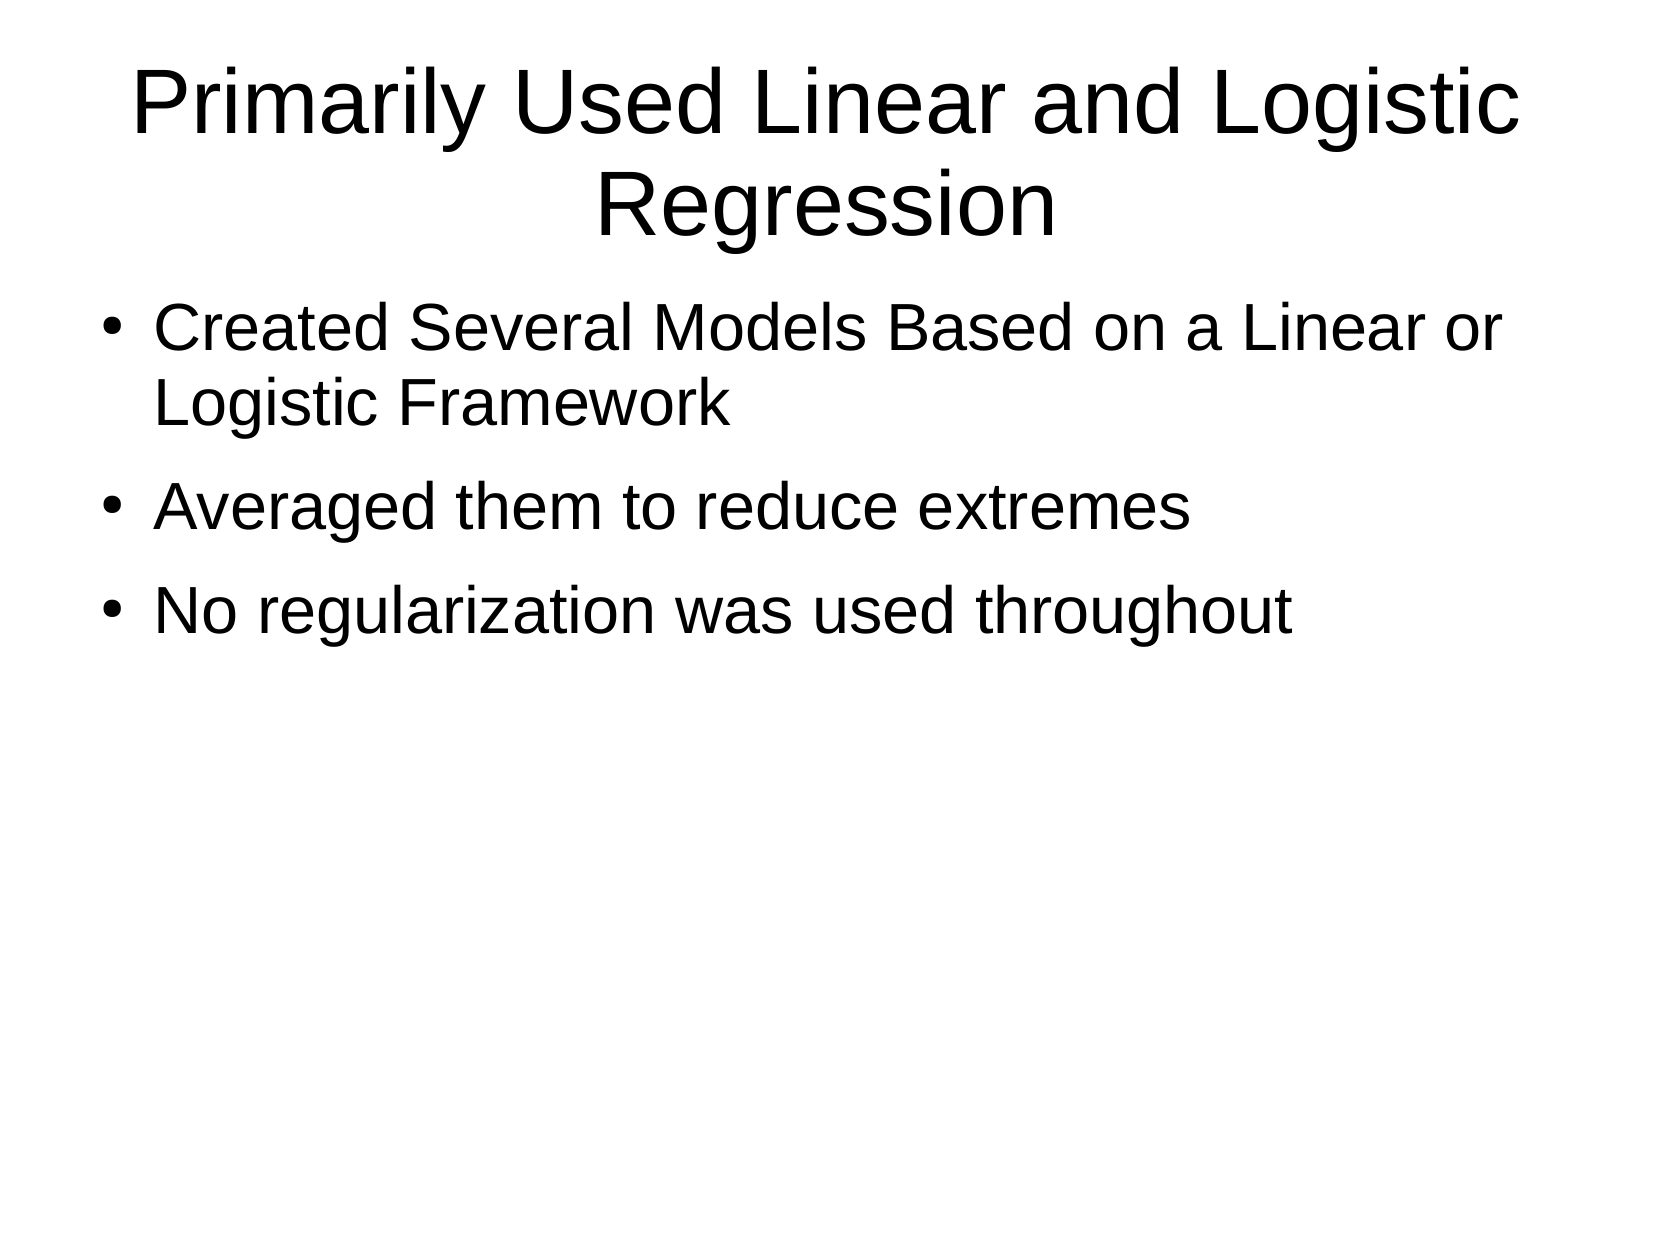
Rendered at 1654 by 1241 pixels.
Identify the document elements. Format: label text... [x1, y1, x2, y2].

title Primarily Used Linear and Logistic Regression [82, 49, 1571, 257]
list Created Several Models Based on a Linear or Logistic Framework Averaged them to reduce extremes No regularization was used throughout [82, 290, 1571, 1010]
